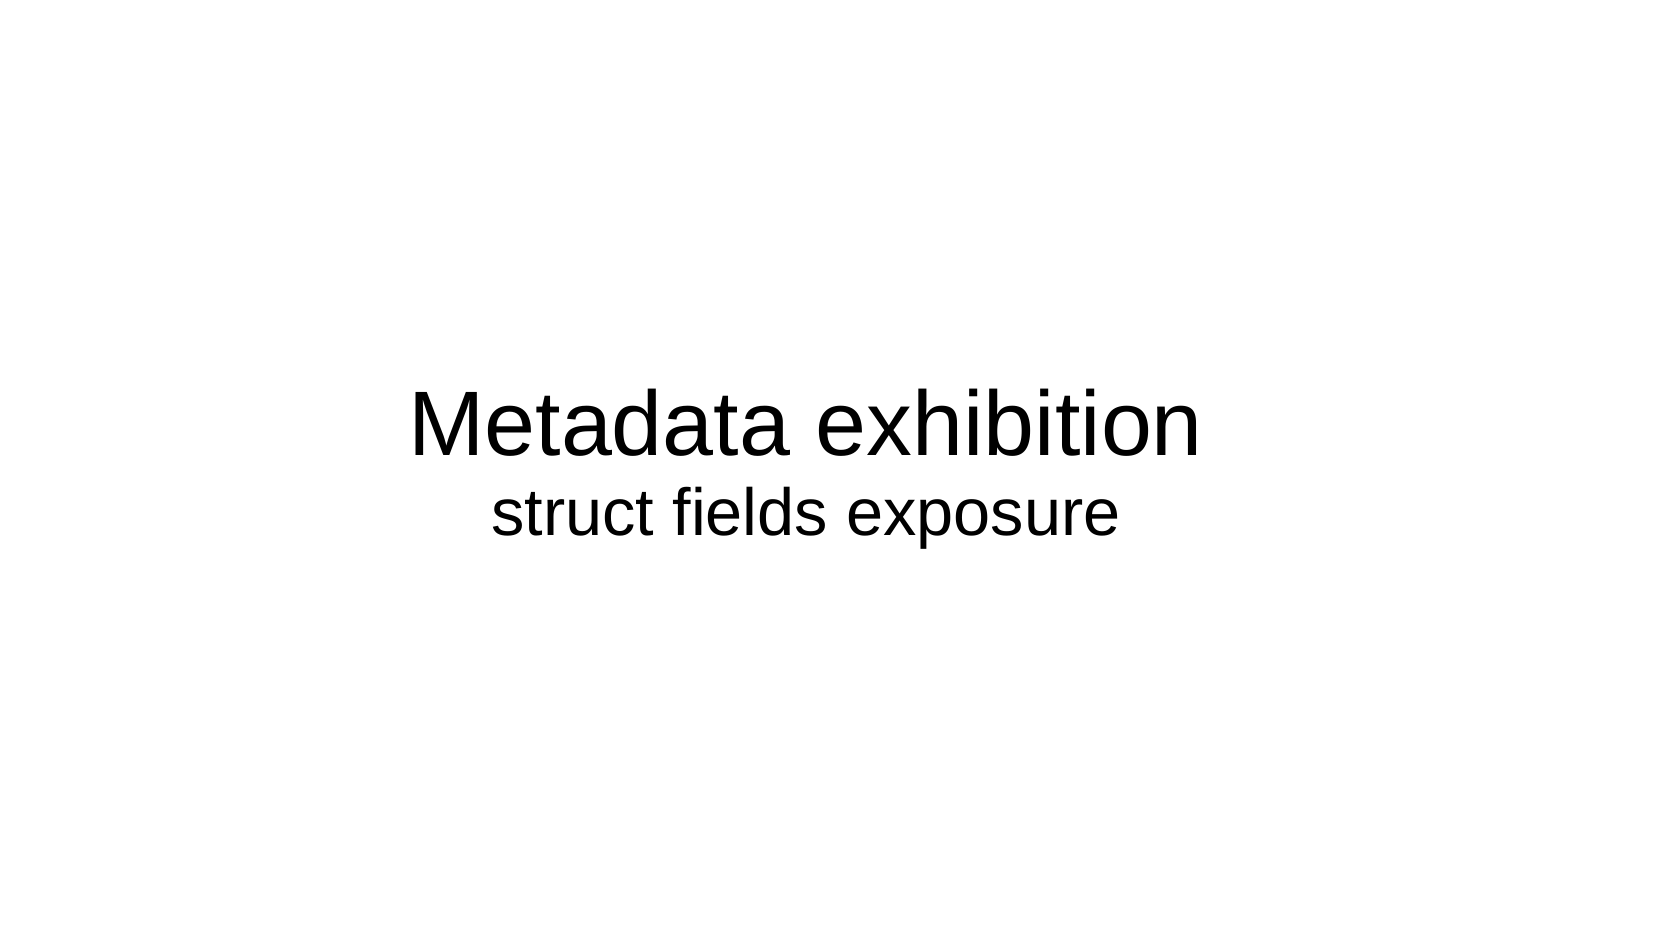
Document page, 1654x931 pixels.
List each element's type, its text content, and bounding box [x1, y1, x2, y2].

title Metadata exhibition struct fields exposure [112, 0, 1501, 550]
